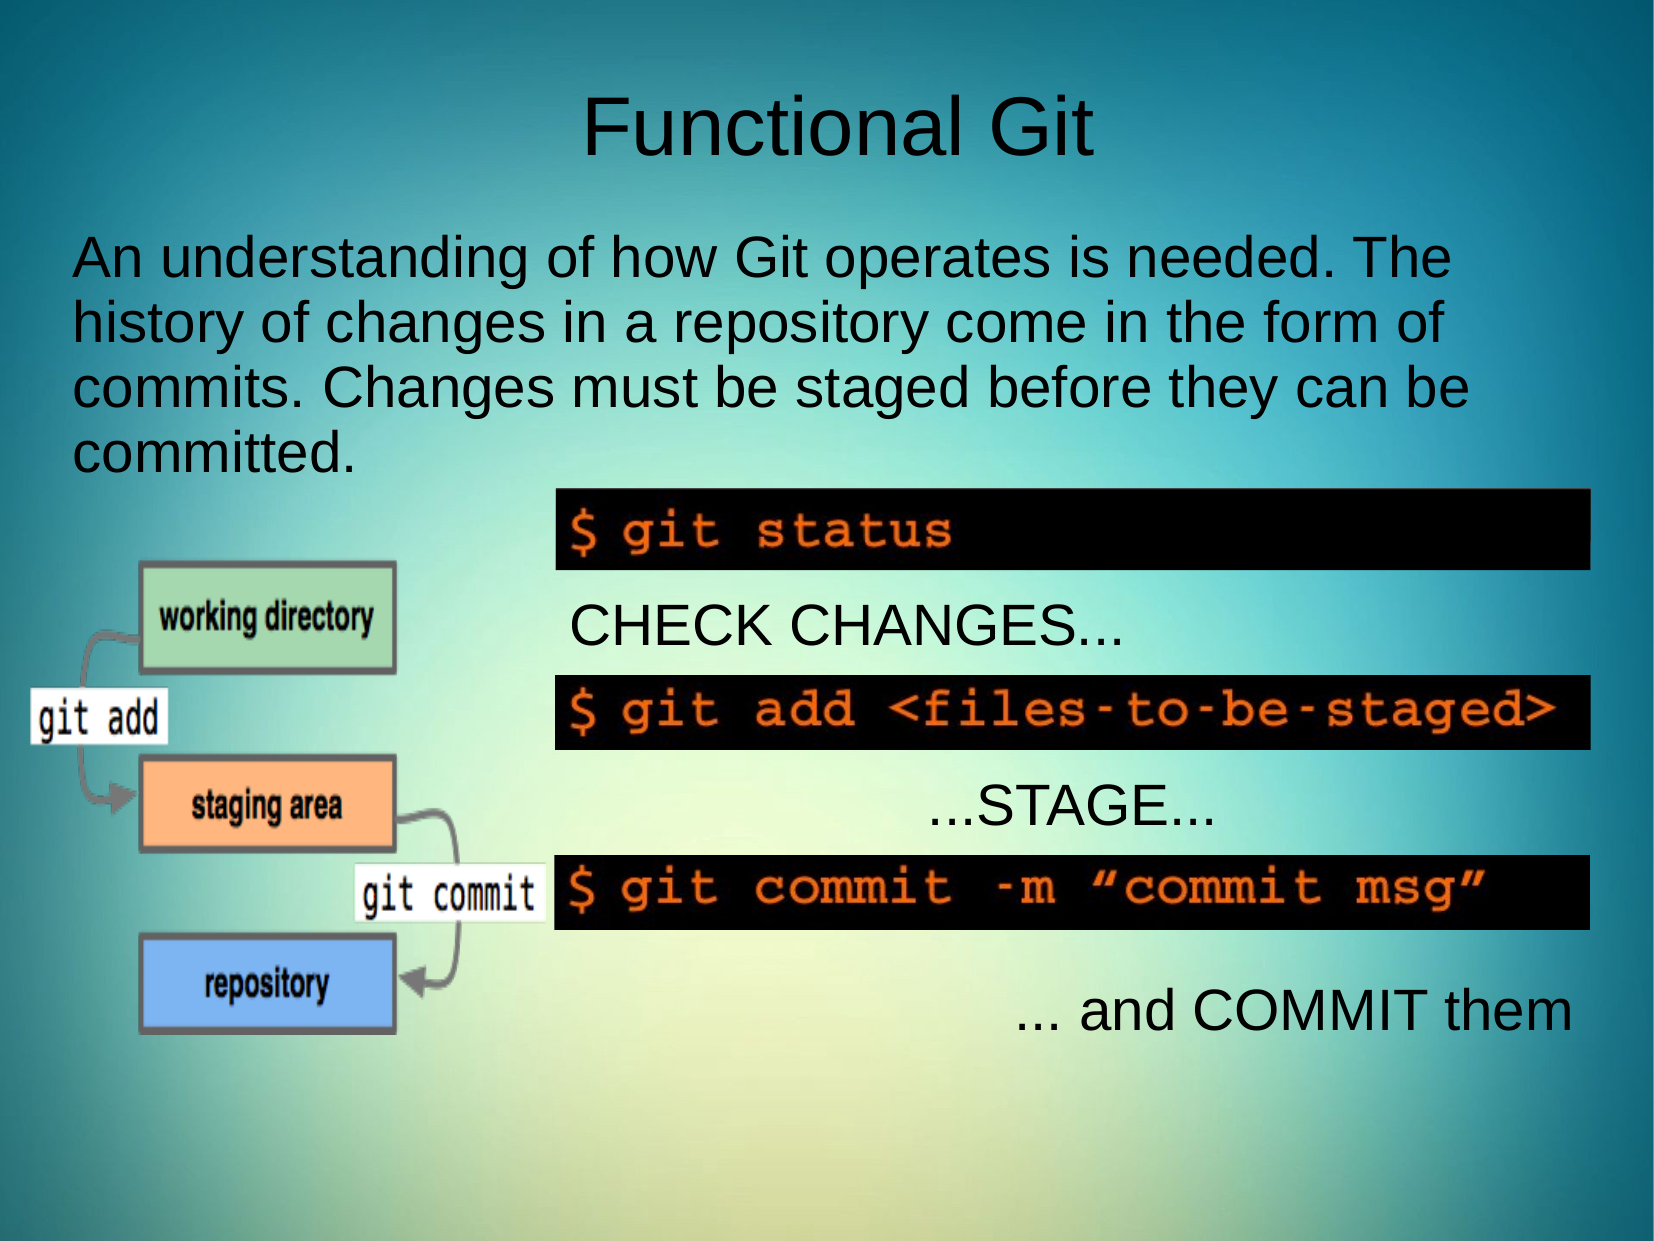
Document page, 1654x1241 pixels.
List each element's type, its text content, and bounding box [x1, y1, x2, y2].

picture [1490, 57, 1497, 64]
picture [0, 0, 1654, 1241]
text_box CHECK CHANGES... [555, 585, 1591, 665]
text_box An understanding of how Git operates is needed. The history of changes in a repository come in the form of commits. Changes must be staged before they can be committed. [57, 217, 1570, 496]
text_box ... and COMMIT them [555, 970, 1589, 1051]
text_box Functional Git [566, 72, 1111, 181]
text_box ...STAGE... [556, 765, 1591, 845]
